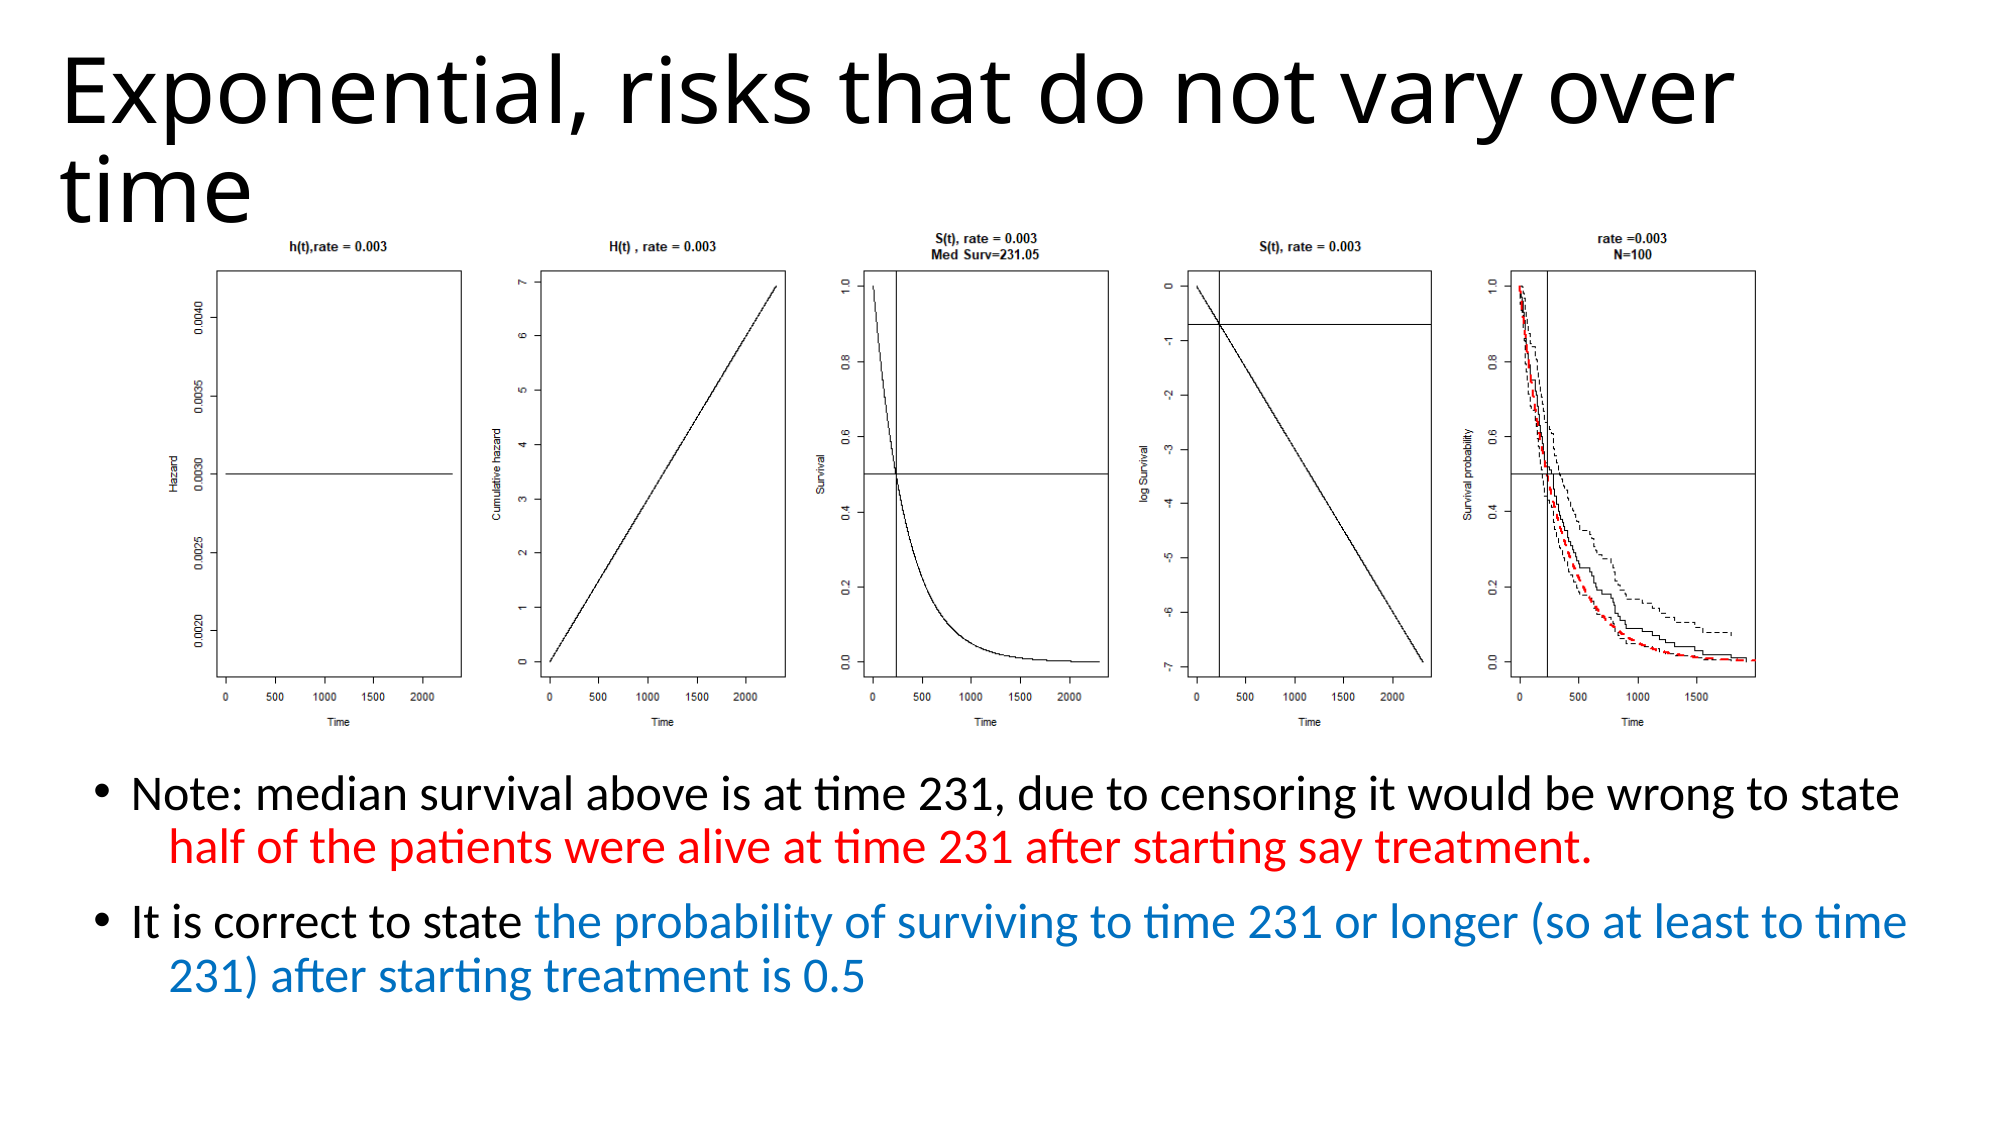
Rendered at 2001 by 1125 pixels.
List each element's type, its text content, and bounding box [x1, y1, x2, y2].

picture [167, 226, 1770, 732]
text_box Note: median survival above is at time 231, due to censoring it would be wrong to state half of the patients were alive at time 231 after starting say treatment. It is correct to state the probability of surviving to time 231 or longer (so at least to time 231) after starting treatment is 0.5 [78, 759, 1924, 1016]
title Exponential, risks that do not vary over time [44, 34, 1770, 252]
